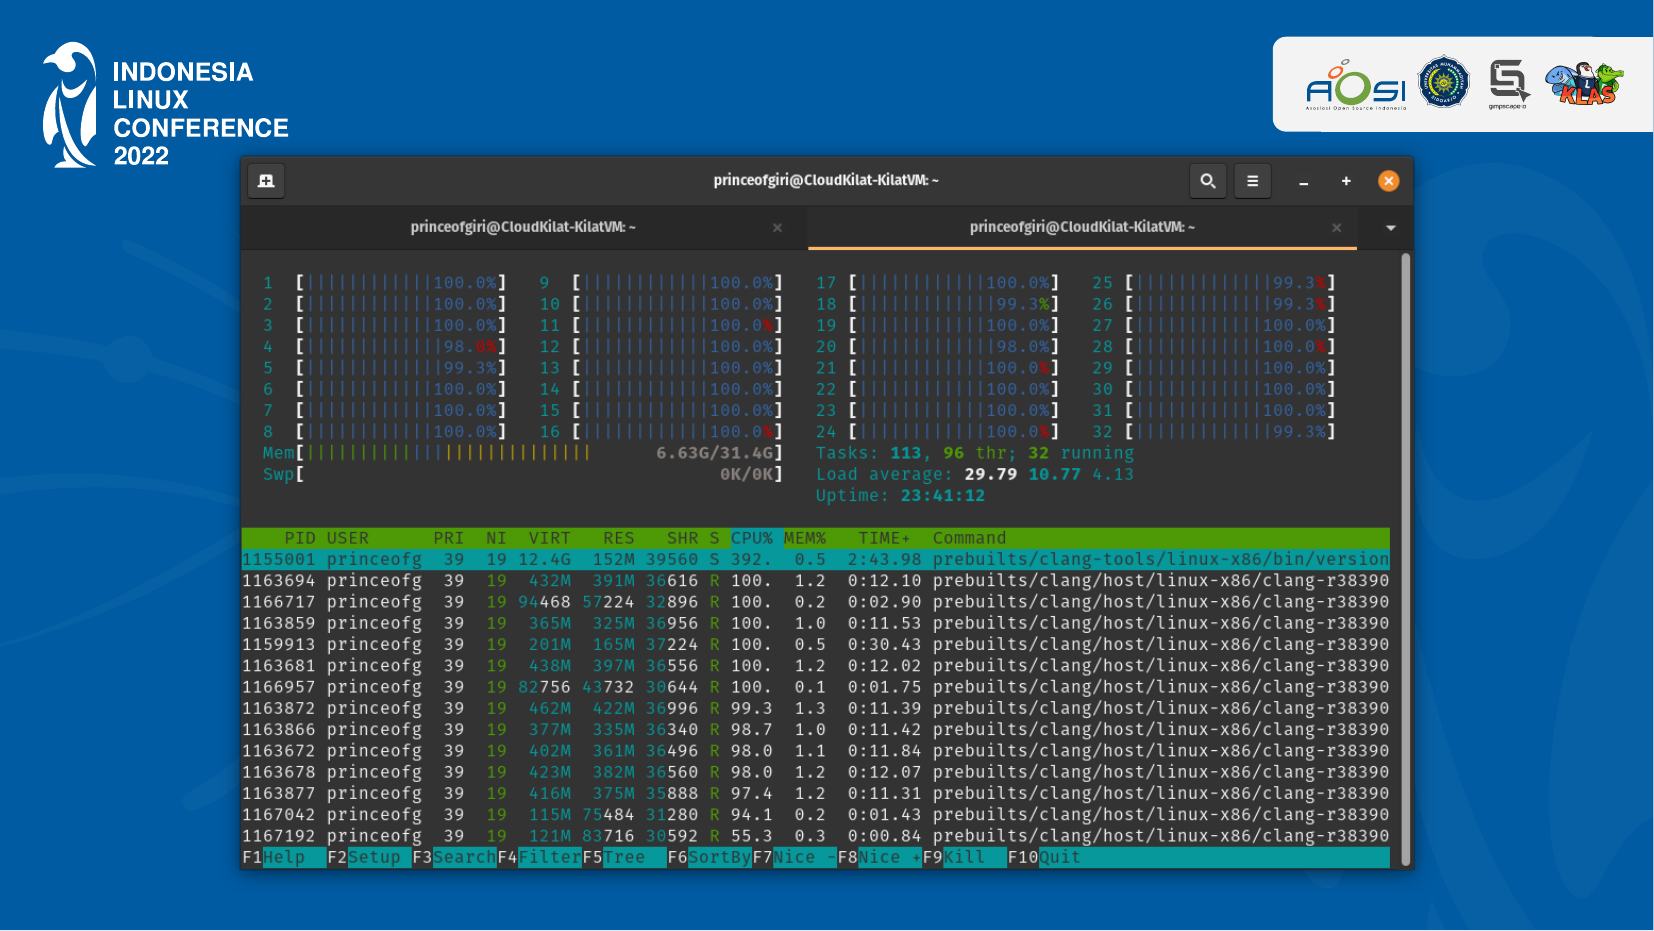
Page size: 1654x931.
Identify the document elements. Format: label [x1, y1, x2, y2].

picture [213, 132, 1441, 901]
picture [1417, 54, 1471, 108]
picture [1545, 62, 1624, 105]
